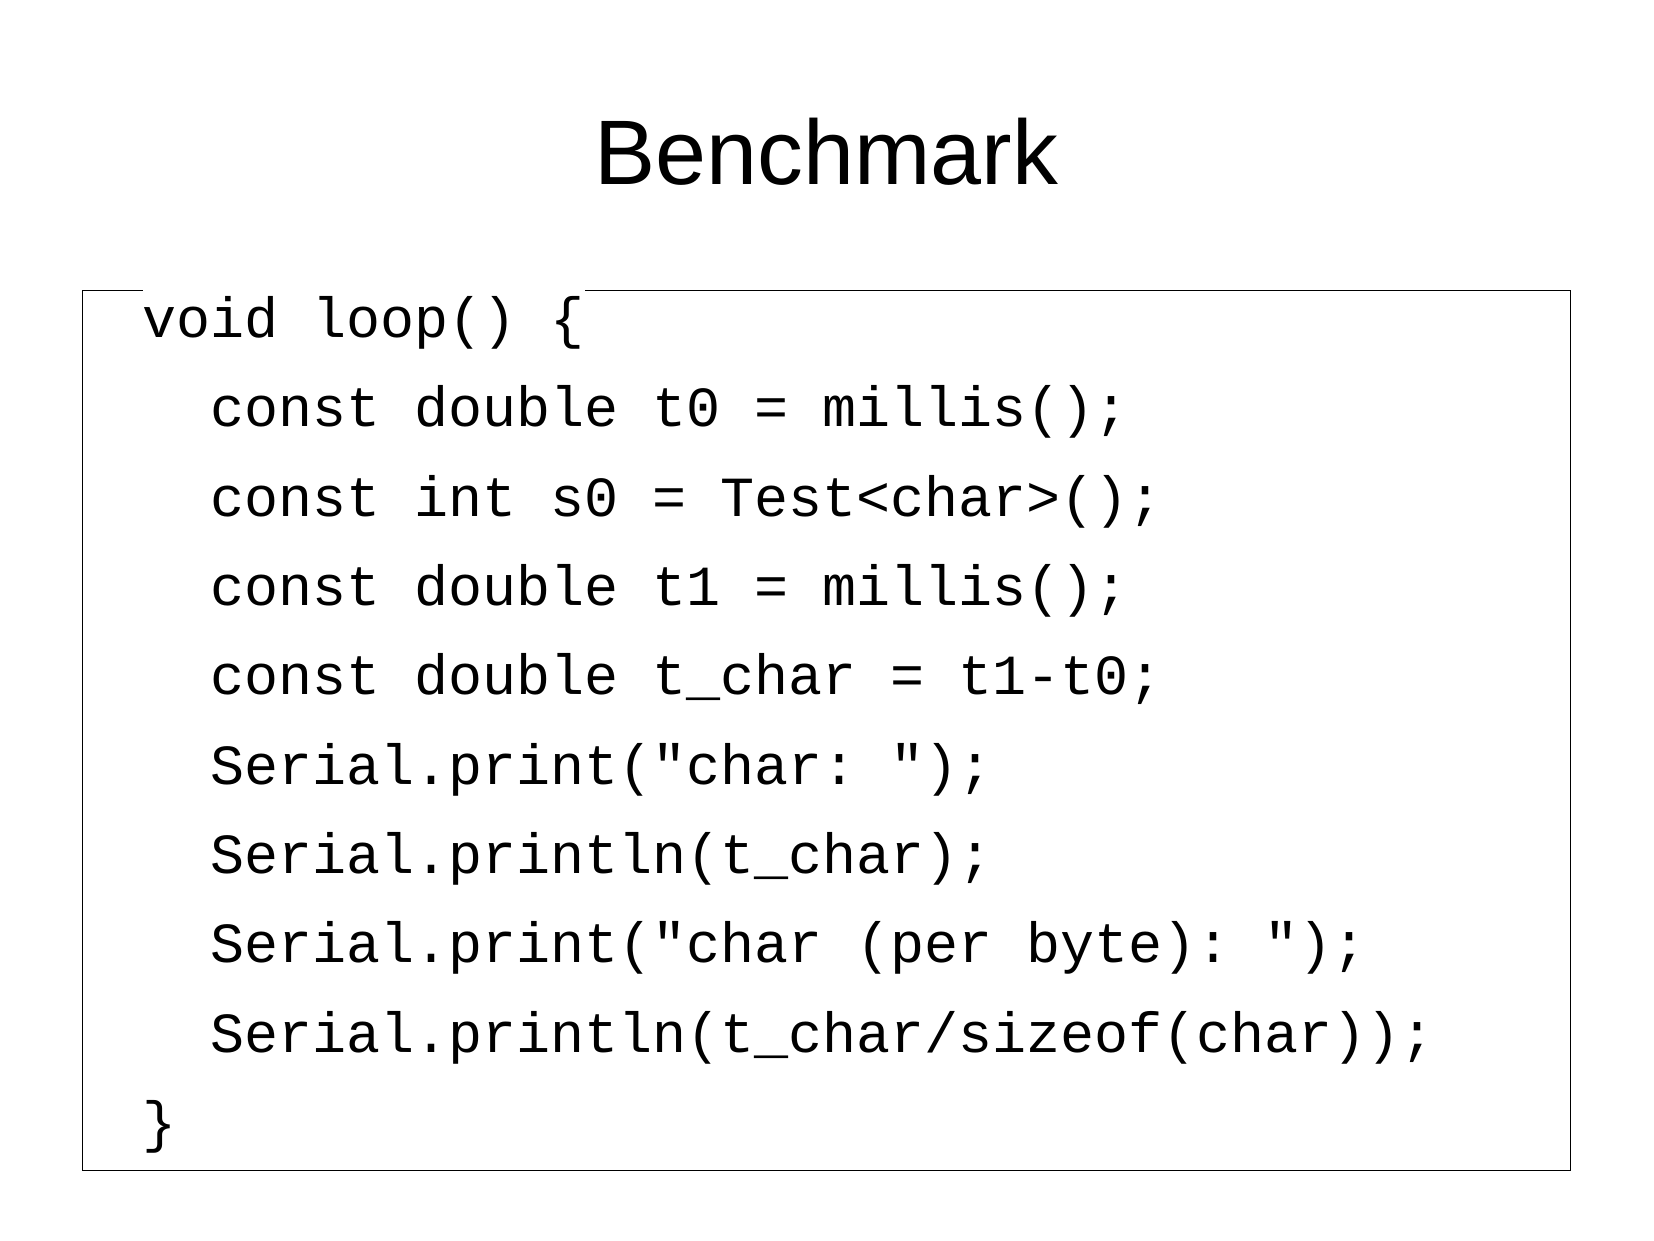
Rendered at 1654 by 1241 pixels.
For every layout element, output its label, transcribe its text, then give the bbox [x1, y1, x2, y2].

title Benchmark [82, 49, 1571, 257]
list void loop() { const double t0 = millis(); const int s0 = Test<char>(); const double t1 = millis(); const double t_char = t1-t0; Serial.print("char: "); Serial.println(t_char); Serial.print("char (per byte): "); Serial.println(t_char/sizeof(char)); } [82, 290, 1571, 1171]
